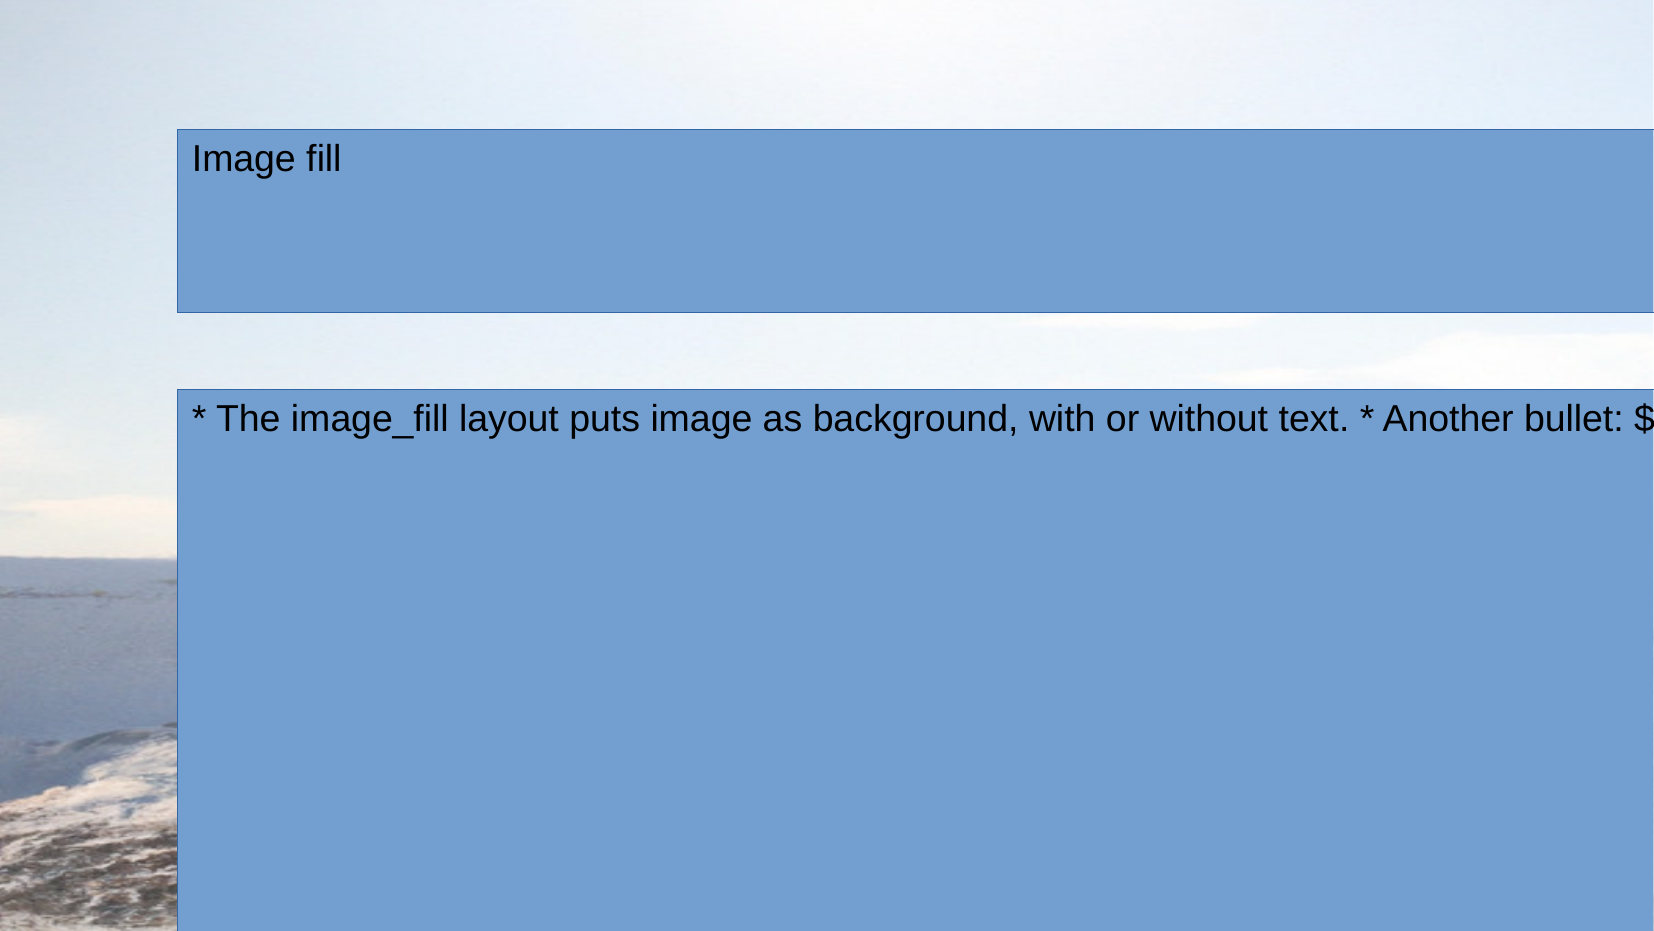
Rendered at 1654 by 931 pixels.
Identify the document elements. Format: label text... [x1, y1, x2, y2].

text_box Image fill [177, 129, 1654, 313]
picture [0, 0, 1654, 931]
text_box * The image_fill layout puts image as background, with or without text. * Another bullet: $a = \frac{b}{c}$ * And the final bullet [177, 389, 1654, 931]
